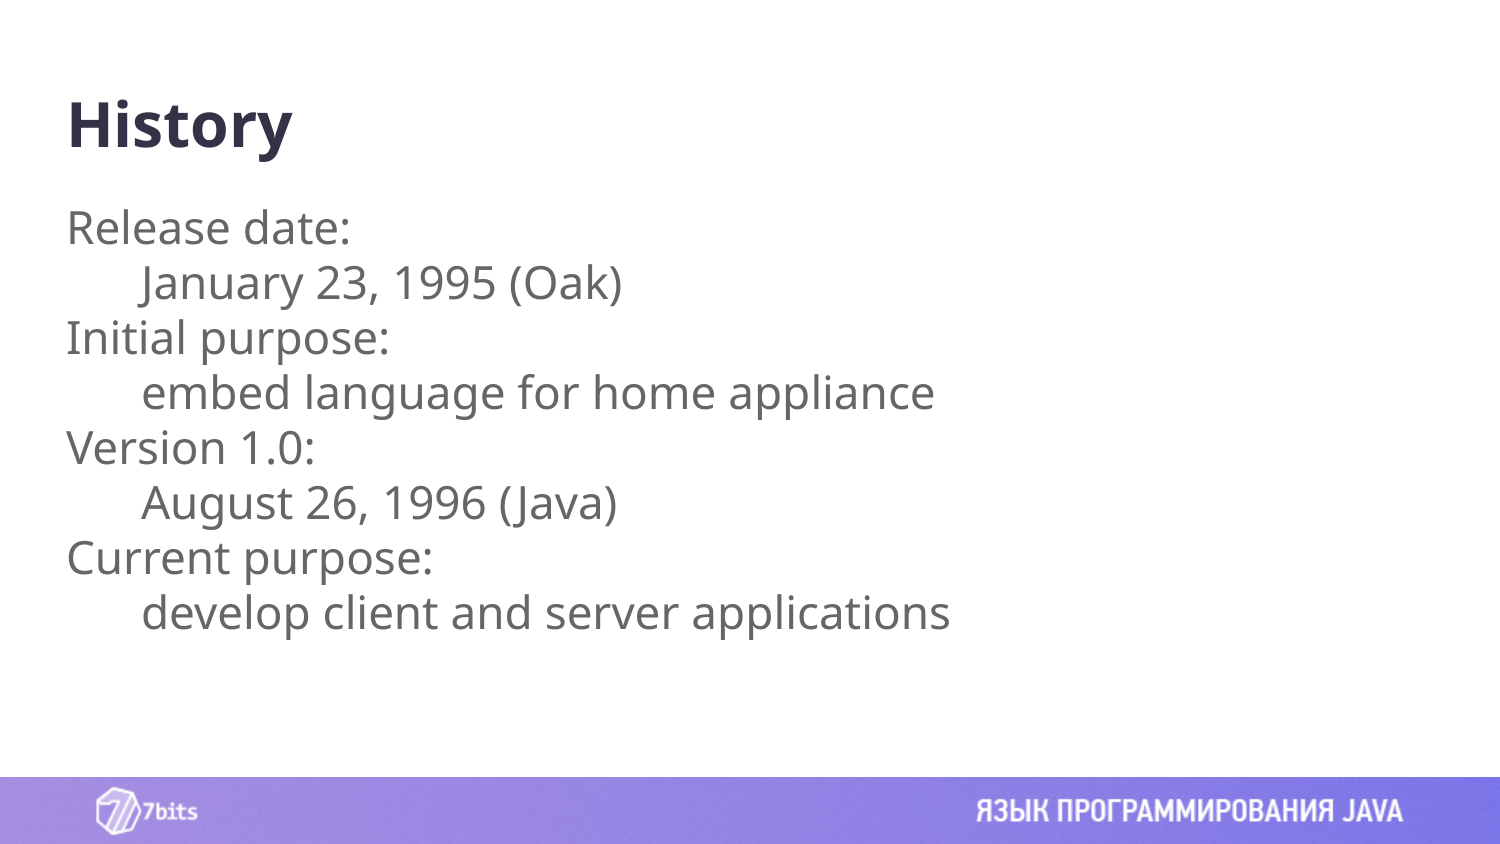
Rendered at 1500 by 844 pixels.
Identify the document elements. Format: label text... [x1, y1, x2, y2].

title History [51, 69, 1449, 164]
list Release date: January 23, 1995 (Oak) Initial purpose: embed language for home appliance Version 1.0: August 26, 1996 (Java) Current purpose: develop client and server applications [51, 184, 1449, 745]
picture [0, 777, 1500, 844]
